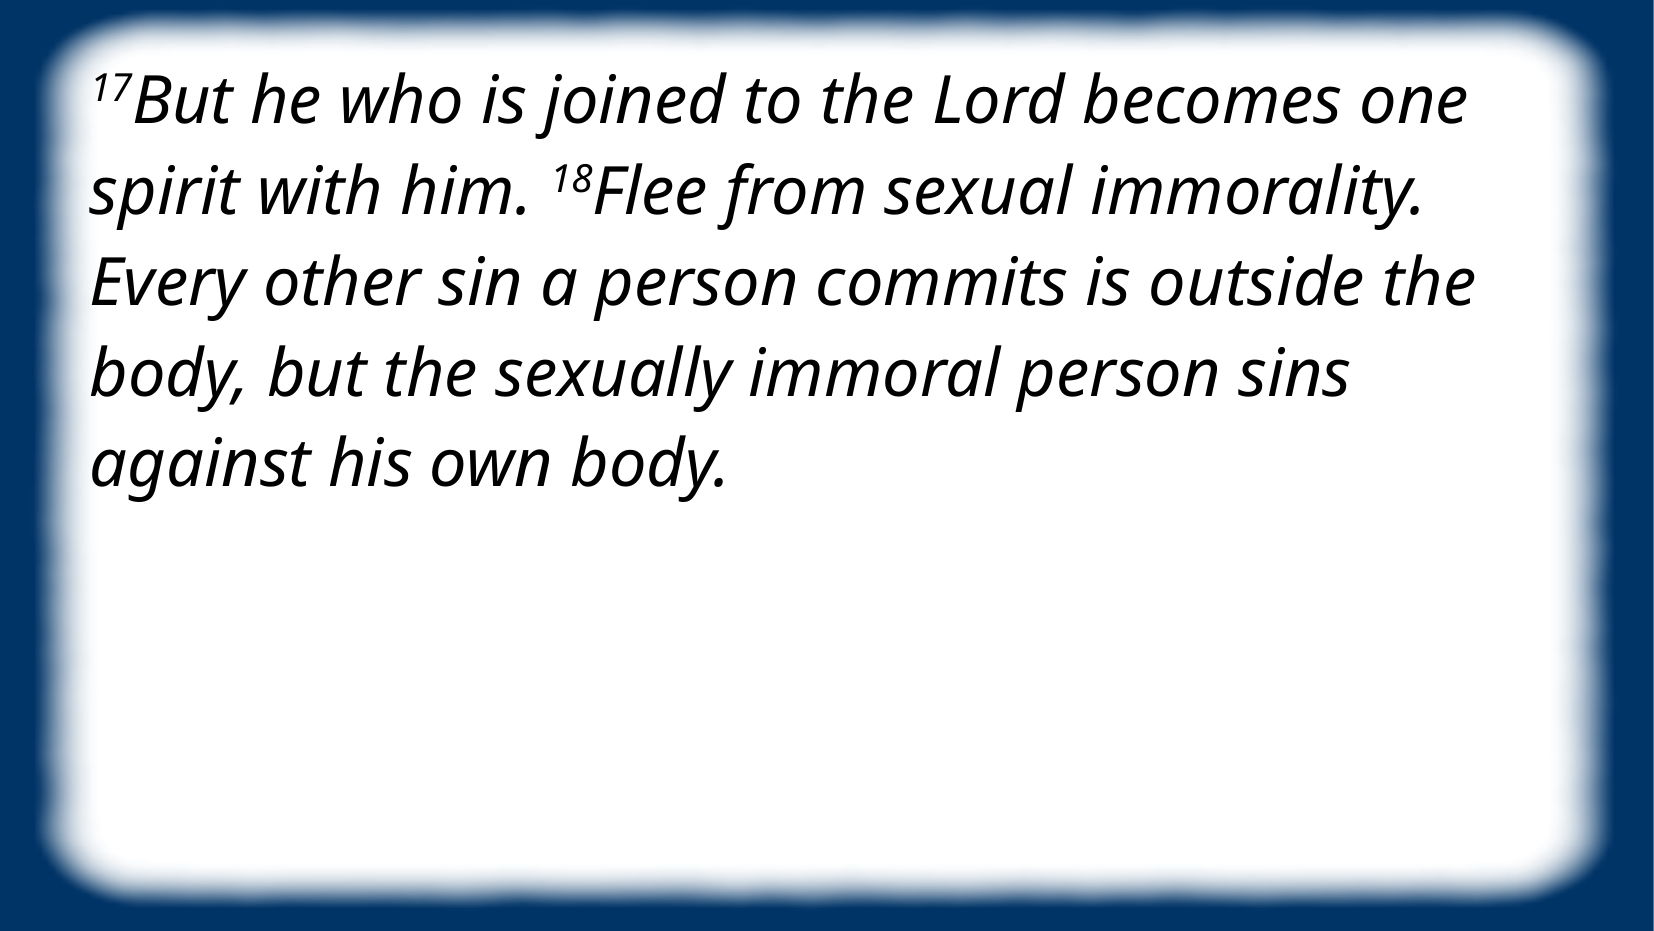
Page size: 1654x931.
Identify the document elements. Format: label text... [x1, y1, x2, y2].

picture [0, 0, 1654, 931]
text_box 17But he who is joined to the Lord becomes one spirit with him. 18Flee from sexual immorality. Every other sin a person commits is outside the body, but the sexually immoral person sins against his own body. [75, 45, 1591, 504]
